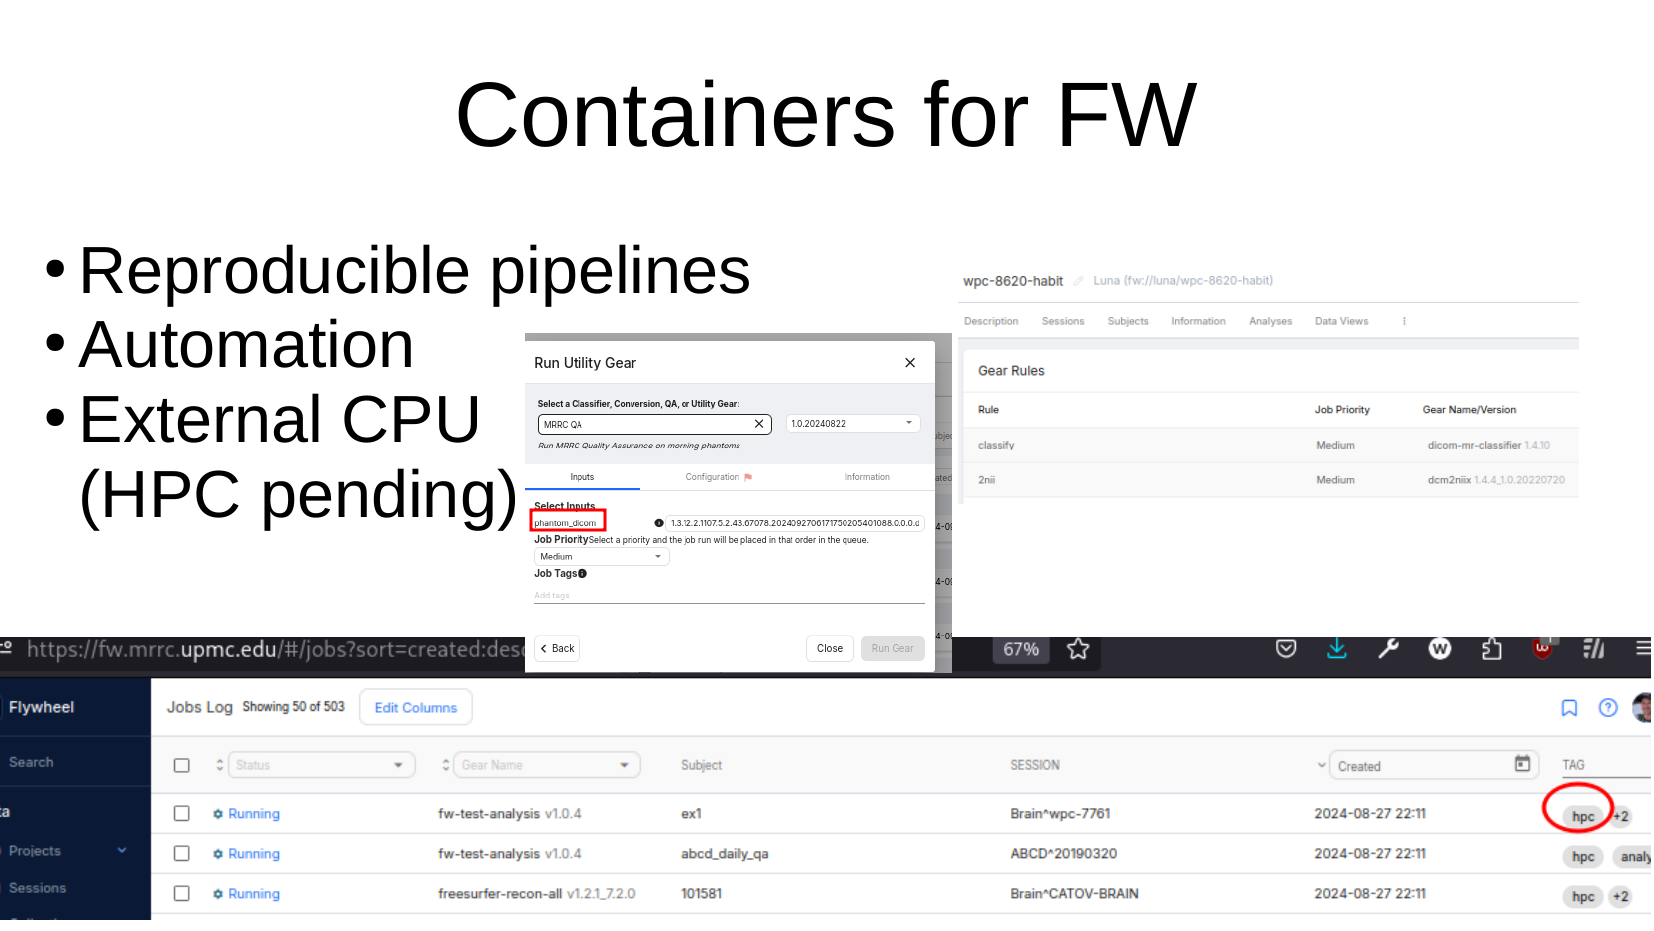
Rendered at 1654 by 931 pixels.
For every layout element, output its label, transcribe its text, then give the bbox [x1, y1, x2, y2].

subtitle Reproducible pipelines Automation External CPU (HPC pending) [43, 112, 794, 652]
picture [0, 333, 1651, 920]
picture [958, 262, 1579, 505]
title Containers for FW [82, 37, 1571, 193]
